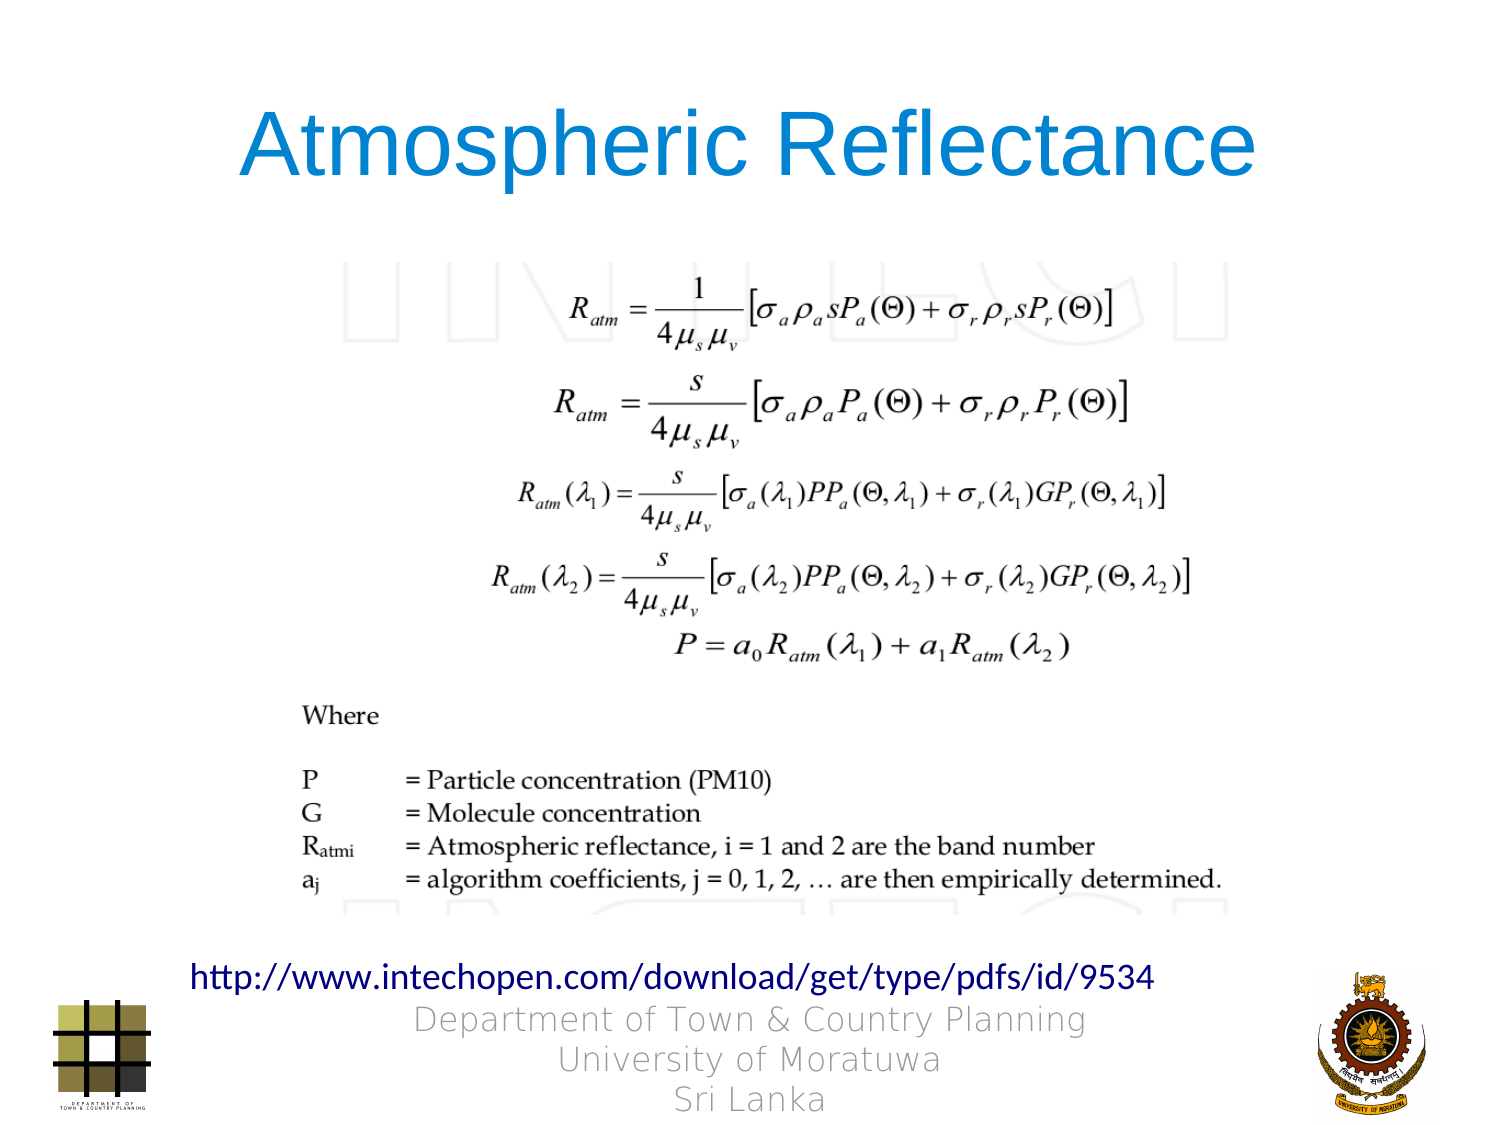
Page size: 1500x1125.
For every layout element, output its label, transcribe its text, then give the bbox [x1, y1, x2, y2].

picture [245, 262, 1255, 915]
picture [1312, 966, 1435, 1125]
text_box http://www.intechopen.com/download/get/type/pdfs/id/9534 [174, 945, 1336, 1005]
title Atmospheric Reflectance [75, 45, 1426, 233]
picture [53, 1000, 151, 1110]
